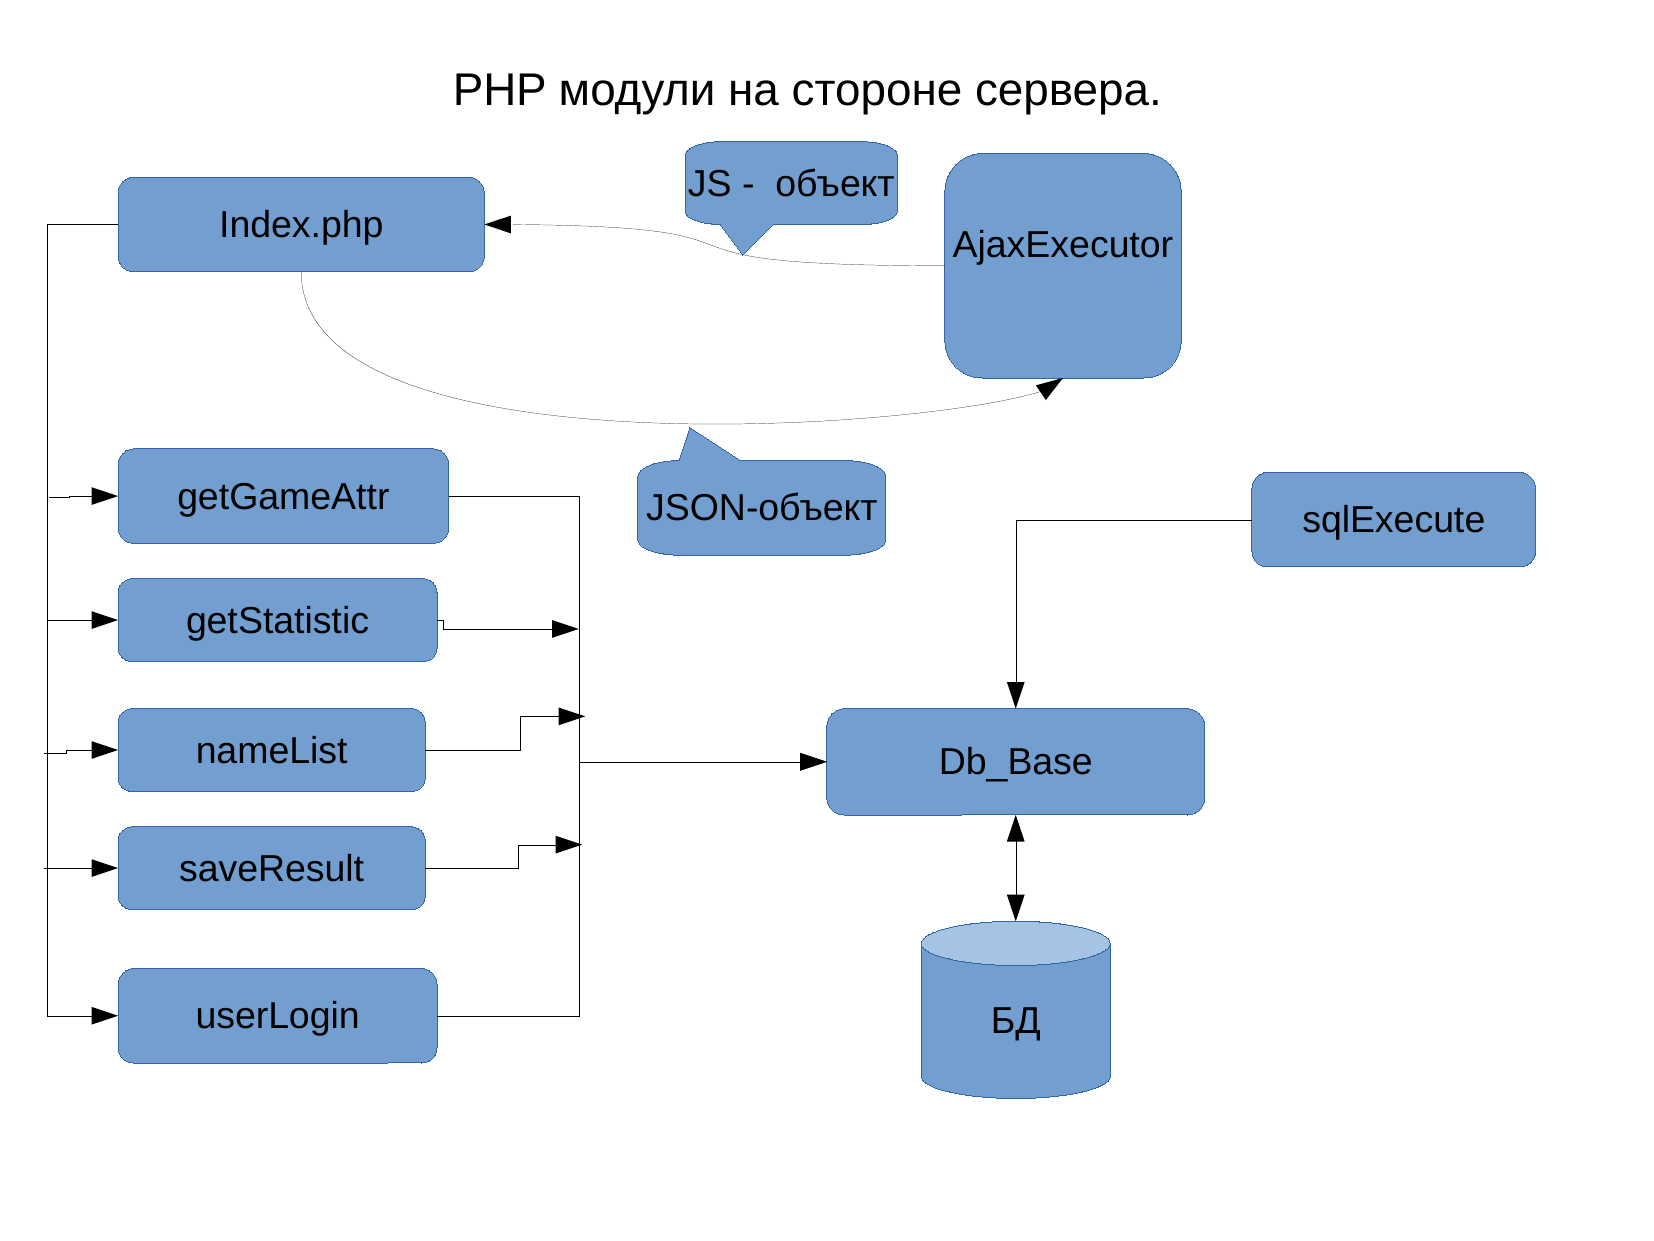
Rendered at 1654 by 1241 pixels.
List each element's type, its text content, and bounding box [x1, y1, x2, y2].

text_box JS - объект [685, 141, 898, 256]
text_box БД [921, 945, 1111, 1099]
text_box AjaxExecutor [944, 153, 1182, 379]
text_box userLogin [118, 968, 438, 1064]
text_box sqlExecute [1251, 472, 1536, 567]
text_box nameList [118, 708, 426, 792]
text_box Index.php [118, 177, 485, 272]
text_box getStatistic [118, 578, 438, 662]
text_box Db_Base [826, 708, 1205, 816]
text_box saveResult [118, 826, 426, 910]
text_box getGameAttr [118, 448, 449, 544]
title PHP модули на стороне сервера. [82, 49, 1571, 130]
text_box JSON-объект [637, 427, 886, 556]
